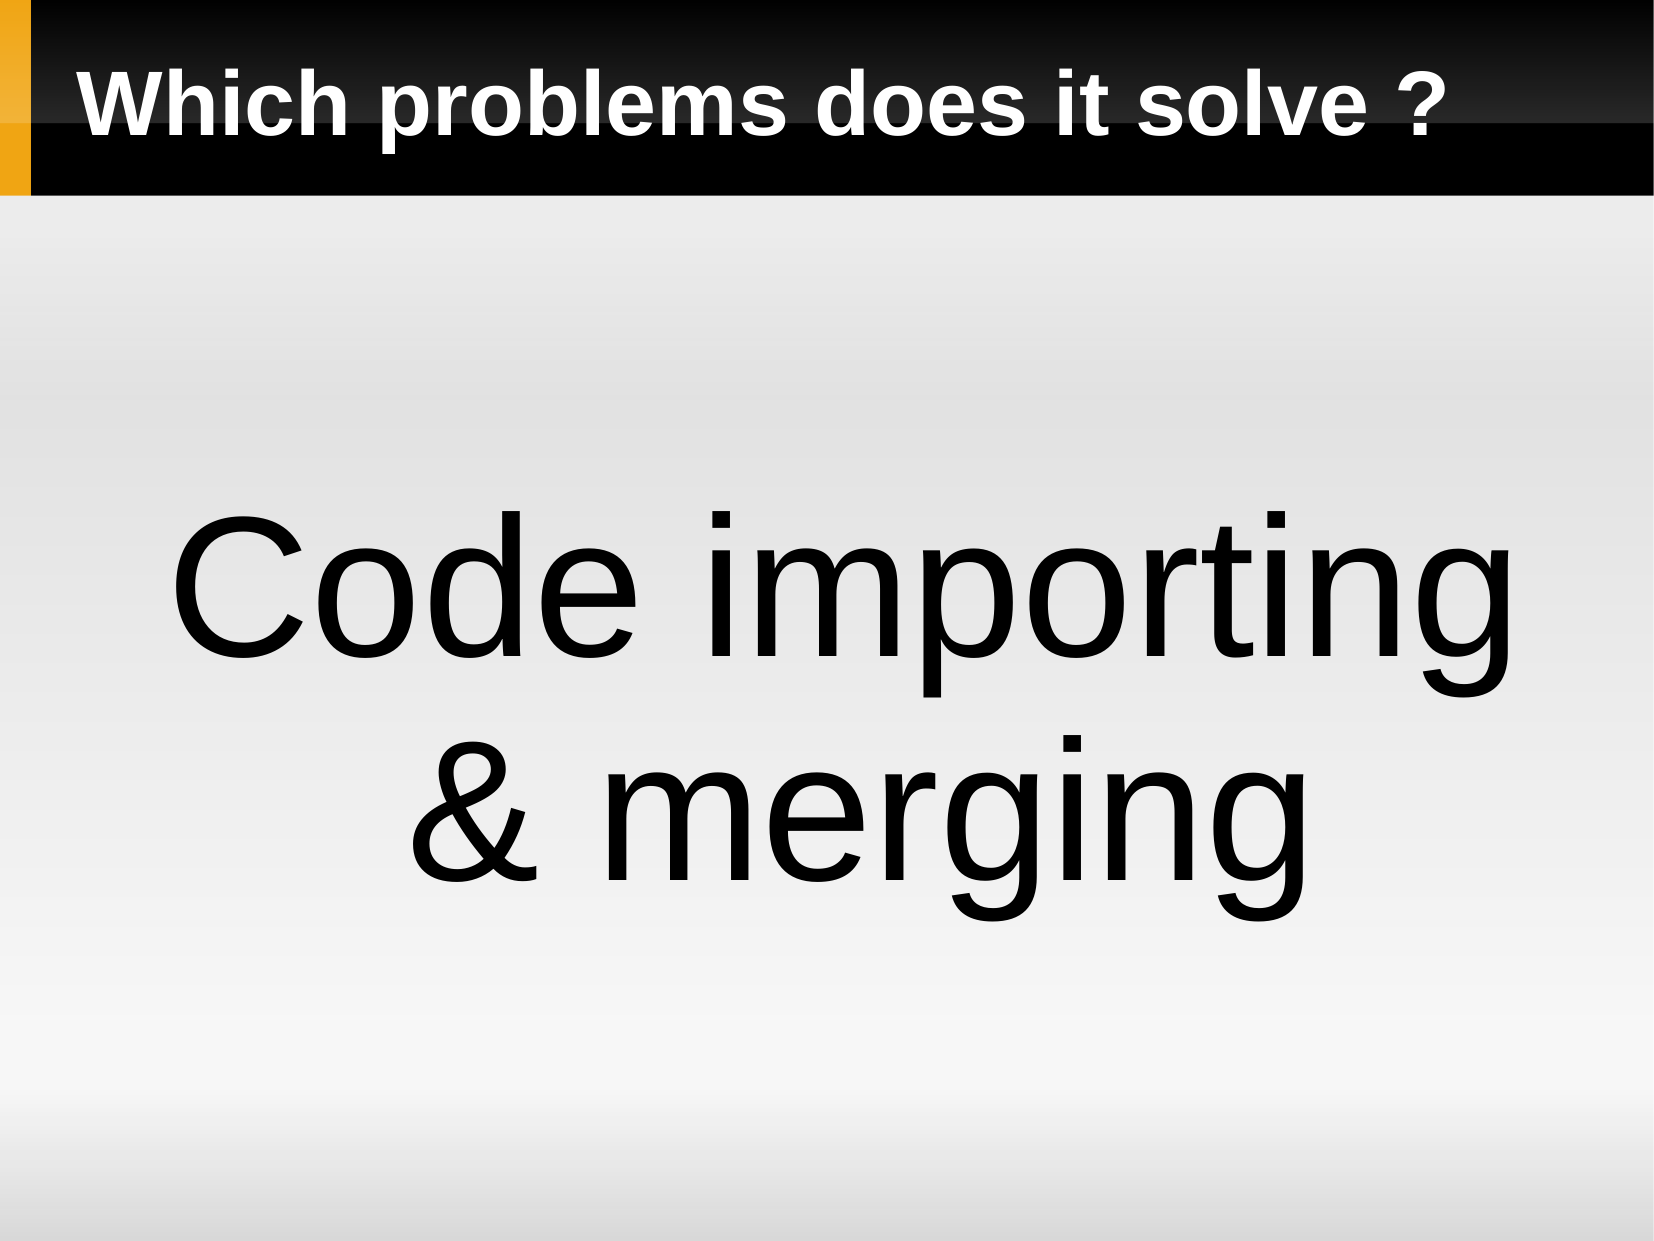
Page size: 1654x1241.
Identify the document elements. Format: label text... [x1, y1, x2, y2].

subtitle Code importing & merging [82, 297, 1571, 1102]
title Which problems does it solve ? [76, 7, 1565, 200]
picture [0, 0, 1654, 1241]
